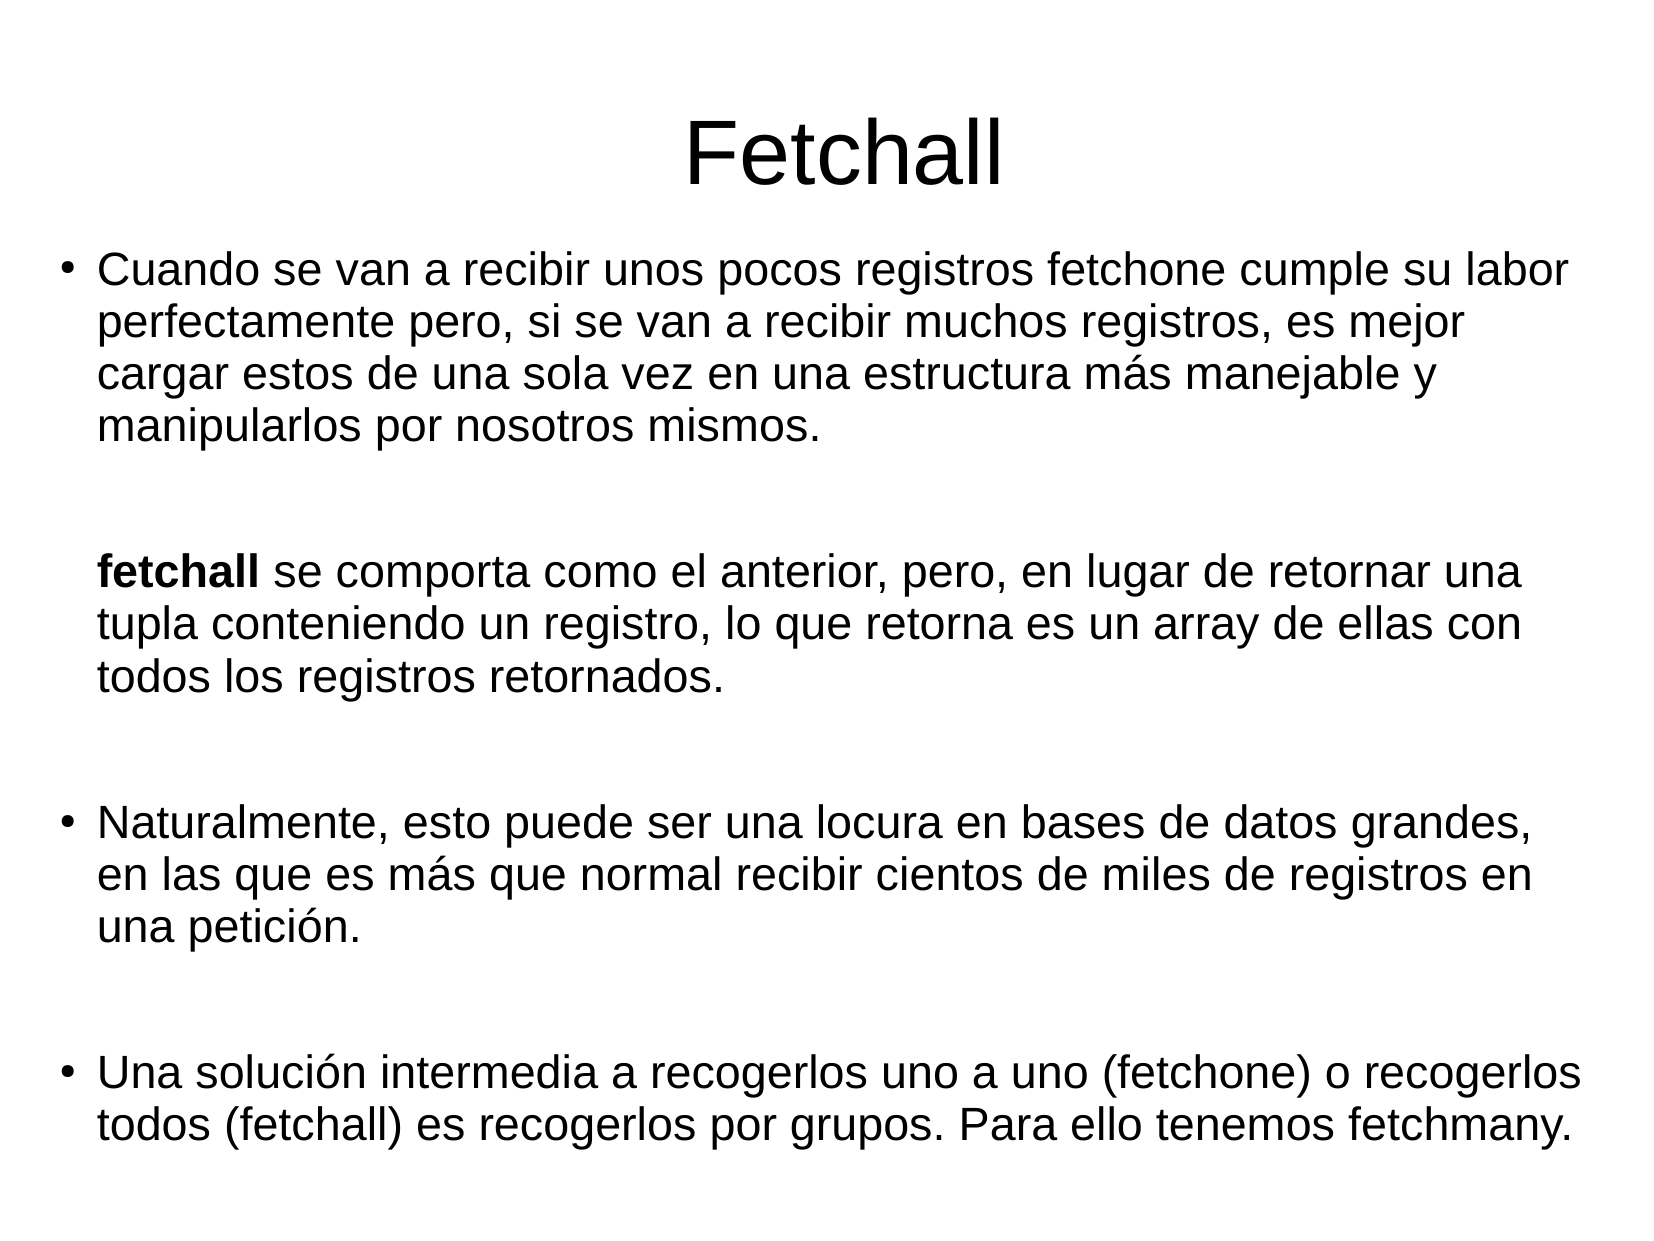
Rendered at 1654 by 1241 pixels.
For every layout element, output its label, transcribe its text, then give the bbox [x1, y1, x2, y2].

list Cuando se van a recibir unos pocos registros fetchone cumple su labor perfectamente pero, si se van a recibir muchos registros, es mejor cargar estos de una sola vez en una estructura más manejable y manipularlos por nosotros mismos. fetchall se comporta como el anterior, pero, en lugar de retornar una tupla conteniendo un registro, lo que retorna es un array de ellas con todos los registros retornados. Naturalmente, esto puede ser una locura en bases de datos grandes, en las que es más que normal recibir cientos de miles de registros en una petición. Una solución intermedia a recogerlos uno a uno (fetchone) o recogerlos todos (fetchall) es recogerlos por grupos. Para ello tenemos fetchmany. [47, 242, 1595, 1193]
title Fetchall [82, 49, 1571, 242]
